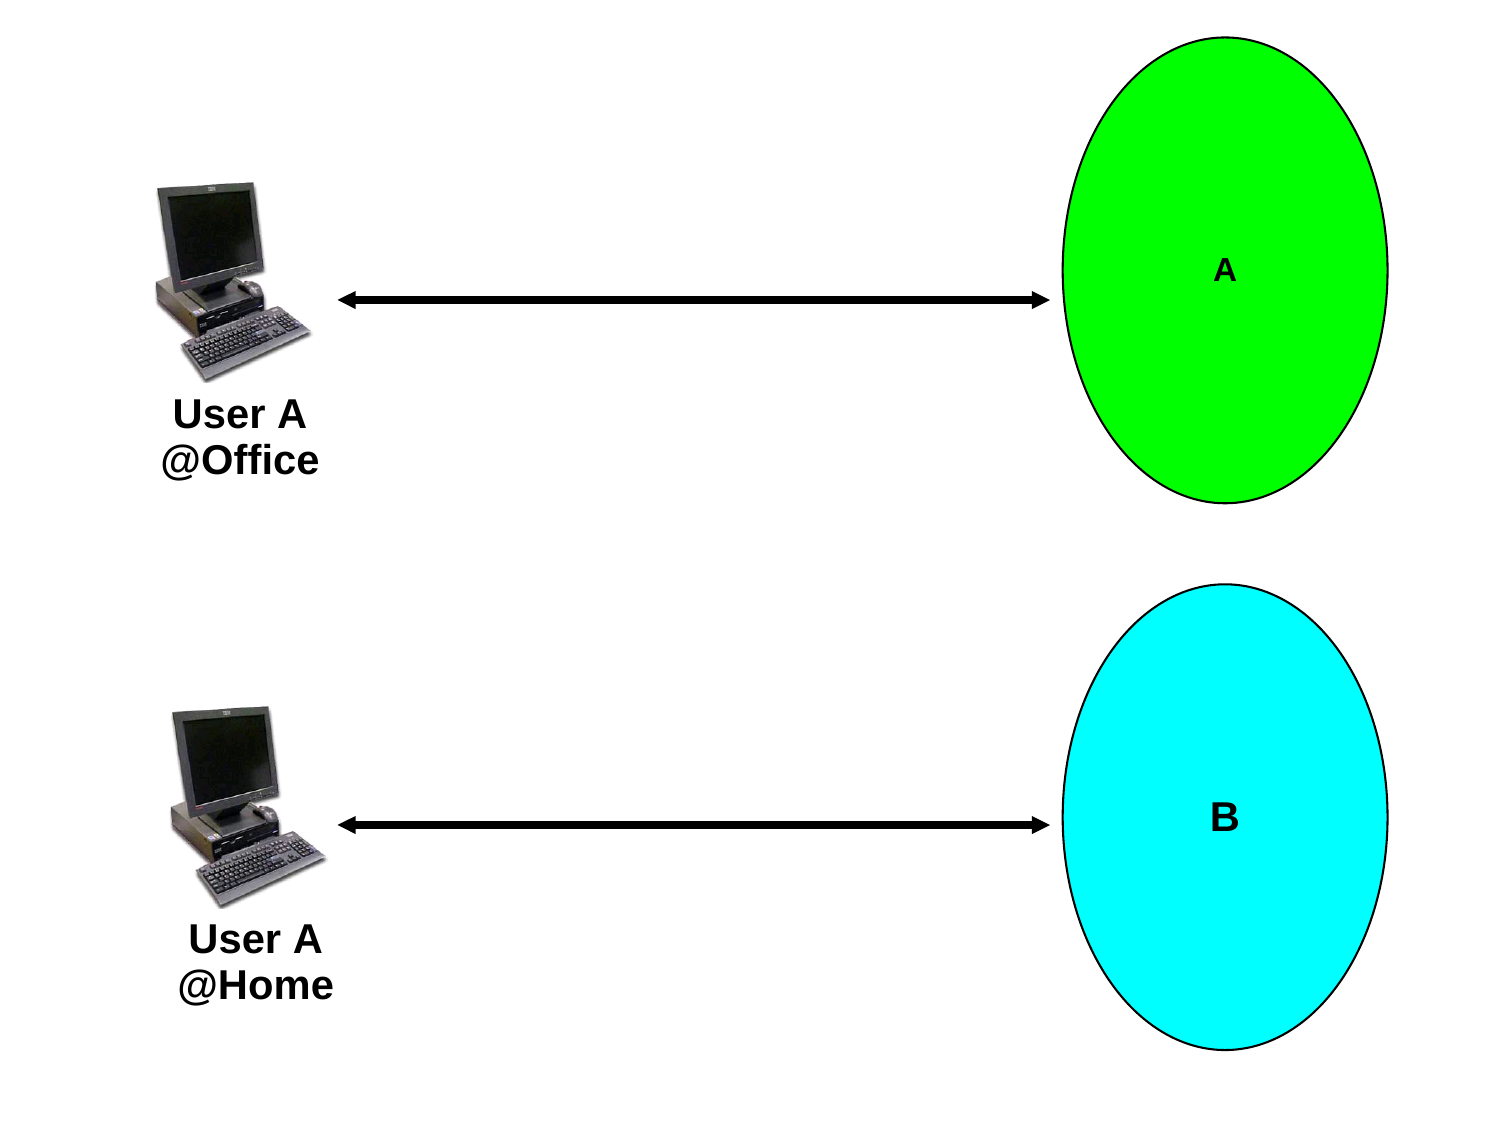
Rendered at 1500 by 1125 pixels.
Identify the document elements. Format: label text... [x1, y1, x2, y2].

text_box B [1062, 584, 1388, 1051]
text_box A [1062, 37, 1388, 504]
picture [163, 702, 333, 908]
text_box User A @Home [162, 908, 349, 1017]
picture [148, 178, 318, 382]
text_box User A @Office [145, 382, 335, 492]
